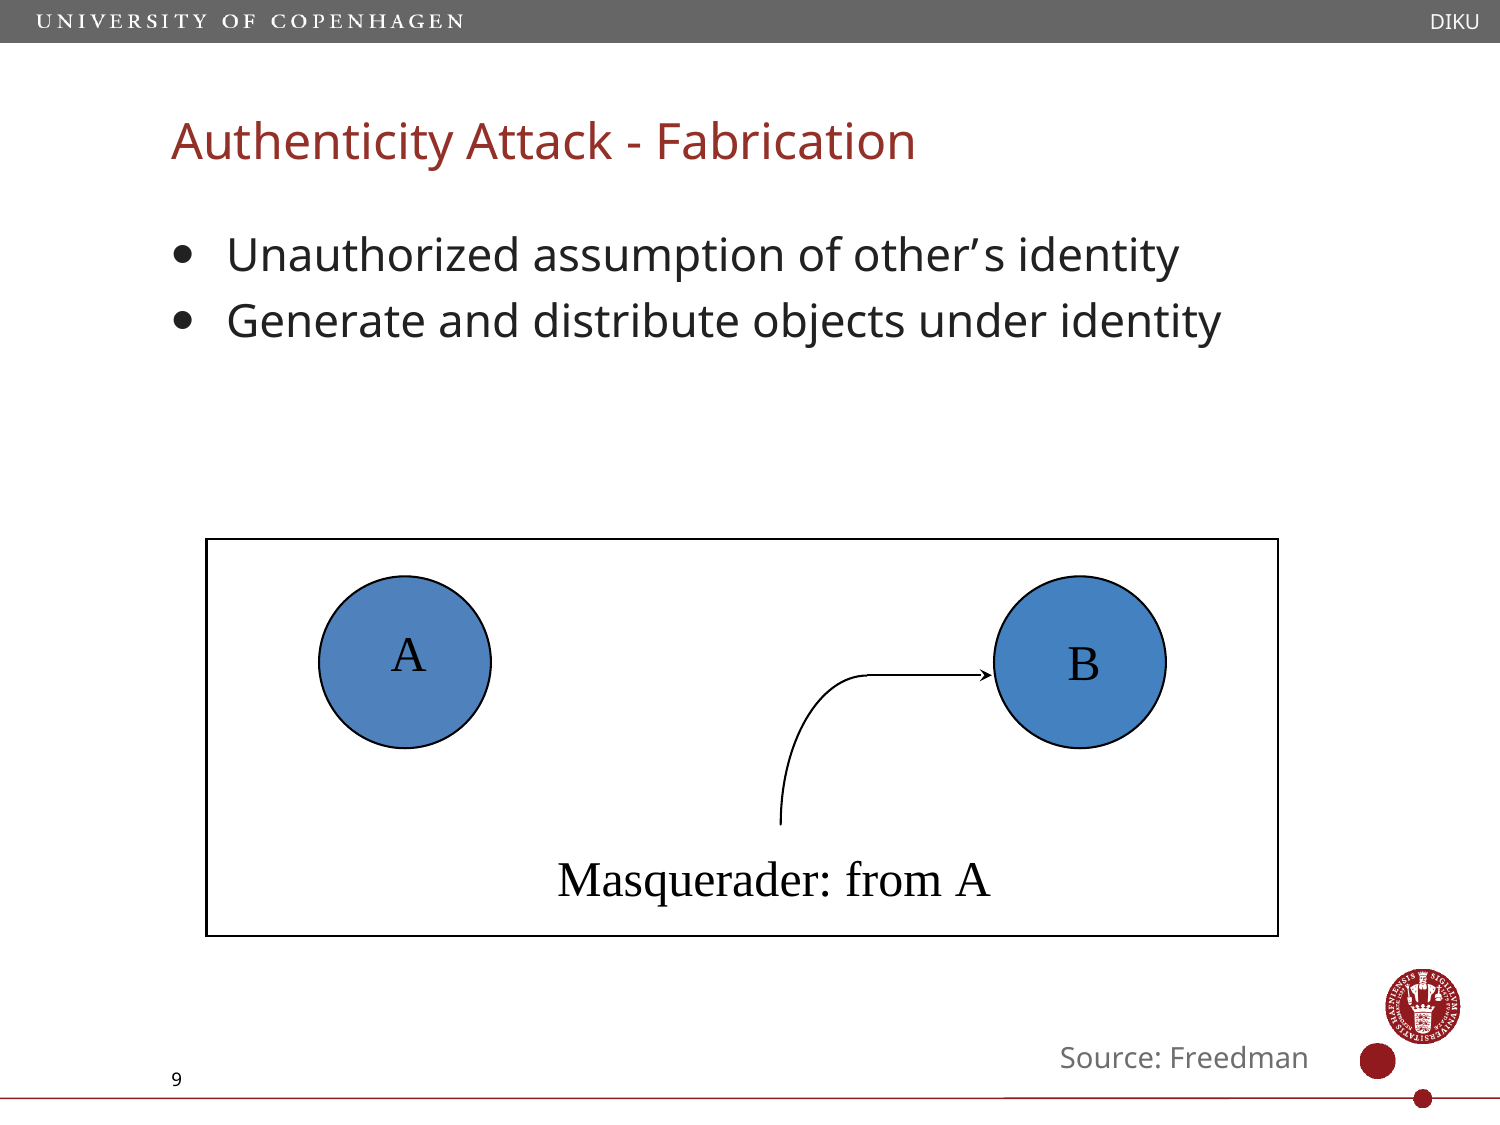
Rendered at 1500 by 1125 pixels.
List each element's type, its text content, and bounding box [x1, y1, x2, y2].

text_box [206, 538, 1279, 936]
text_box Authenticity Attack - Fabrication [171, 75, 1329, 171]
text_box DIKU [469, 0, 1495, 43]
text_box Masquerader: from A [541, 838, 1104, 914]
text_box Source: Freedman [1045, 1031, 1353, 1083]
text_box B [1052, 622, 1117, 698]
text_box A [375, 613, 442, 689]
picture [0, 910, 1500, 1122]
text_box <number> [171, 1067, 522, 1092]
text_box Unauthorized assumption of other’s identity Generate and distribute objects under identity [171, 225, 1329, 900]
